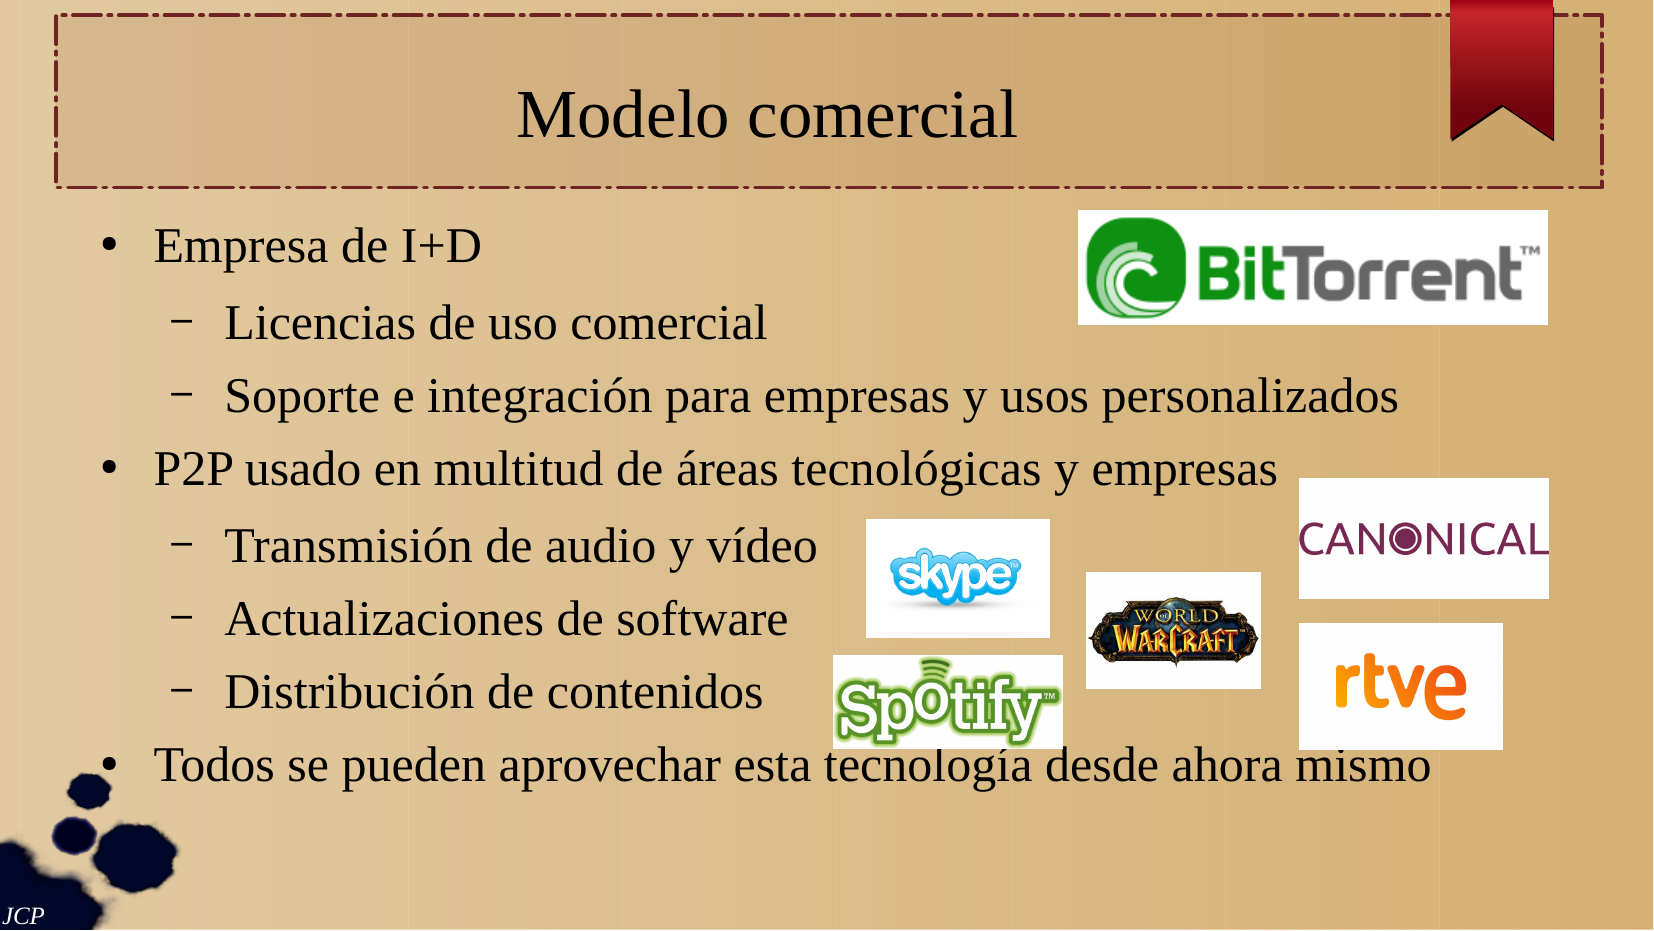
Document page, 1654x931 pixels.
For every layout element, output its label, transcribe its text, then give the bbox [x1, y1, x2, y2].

title Modelo comercial [82, 37, 1453, 193]
picture [1086, 572, 1261, 689]
picture [1299, 478, 1549, 599]
picture [866, 519, 1050, 638]
list Empresa de I+D Licencias de uso comercial Soporte e integración para empresas y usos personalizados P2P usado en multitud de áreas tecnológicas y empresas Transmisión de audio y vídeo Actualizaciones de software Distribución de contenidos Todos se pueden aprovechar esta tecnología desde ahora mismo [82, 217, 1538, 886]
picture [1078, 210, 1548, 325]
picture [1299, 623, 1503, 751]
picture [833, 655, 1063, 749]
title JCP [0, 902, 48, 931]
